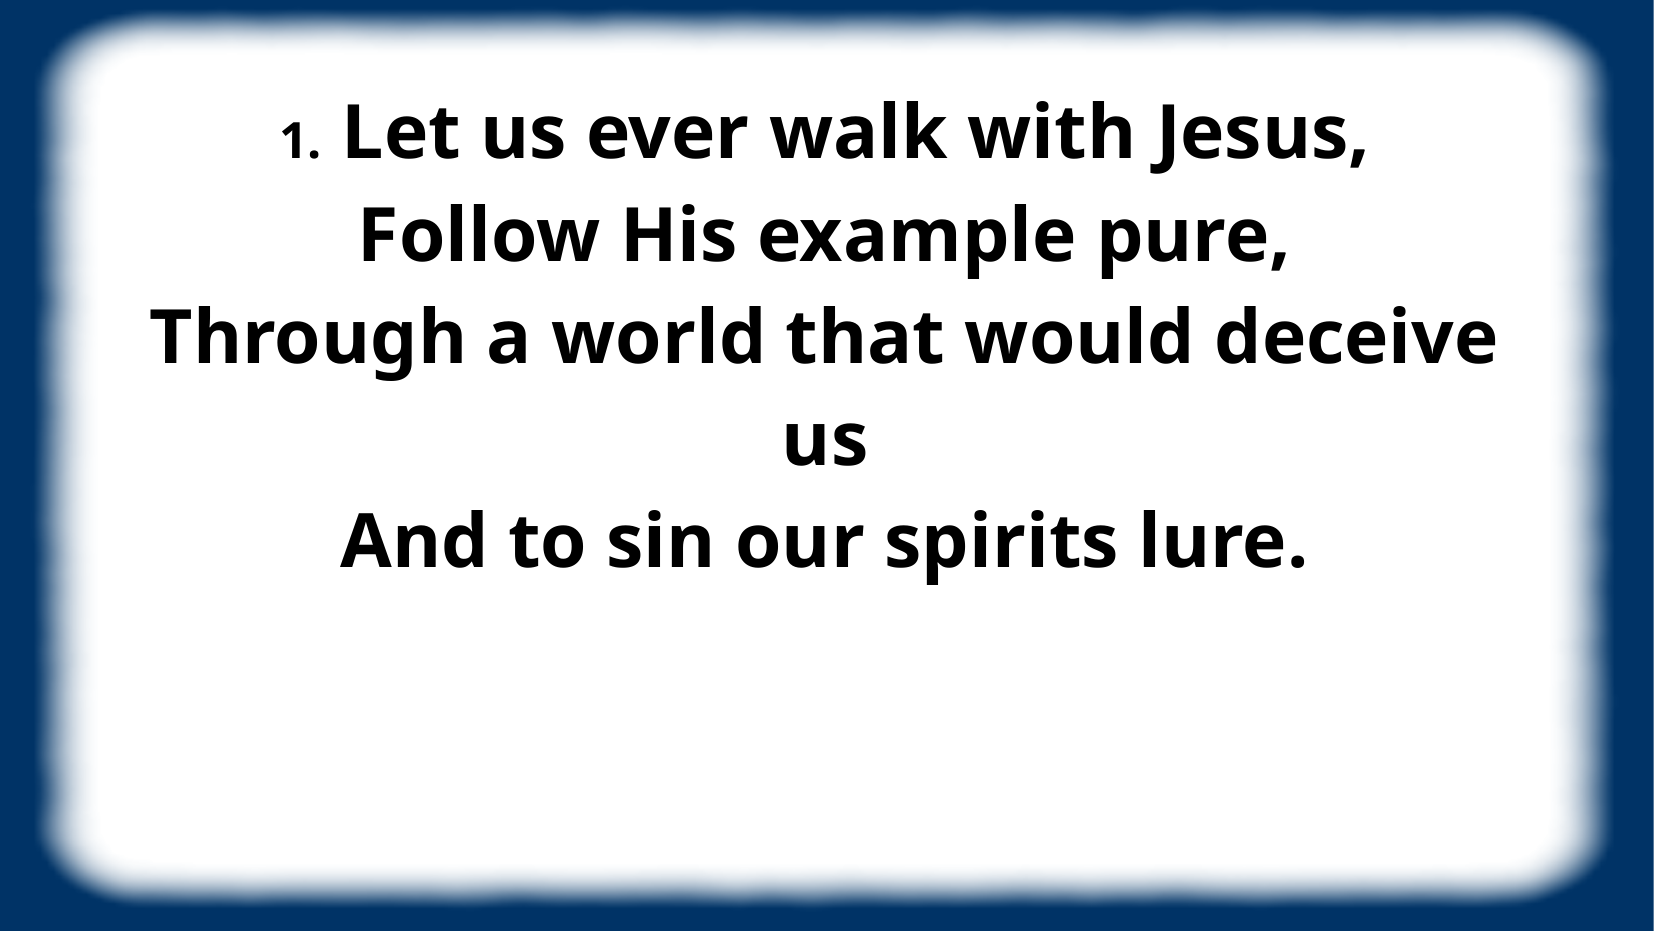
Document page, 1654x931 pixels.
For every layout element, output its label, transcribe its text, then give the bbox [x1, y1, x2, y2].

picture [0, 0, 1654, 931]
text_box 1. Let us ever walk with Jesus, Follow His example pure, Through a world that would deceive us And to sin our spirits lure. [90, 71, 1561, 496]
